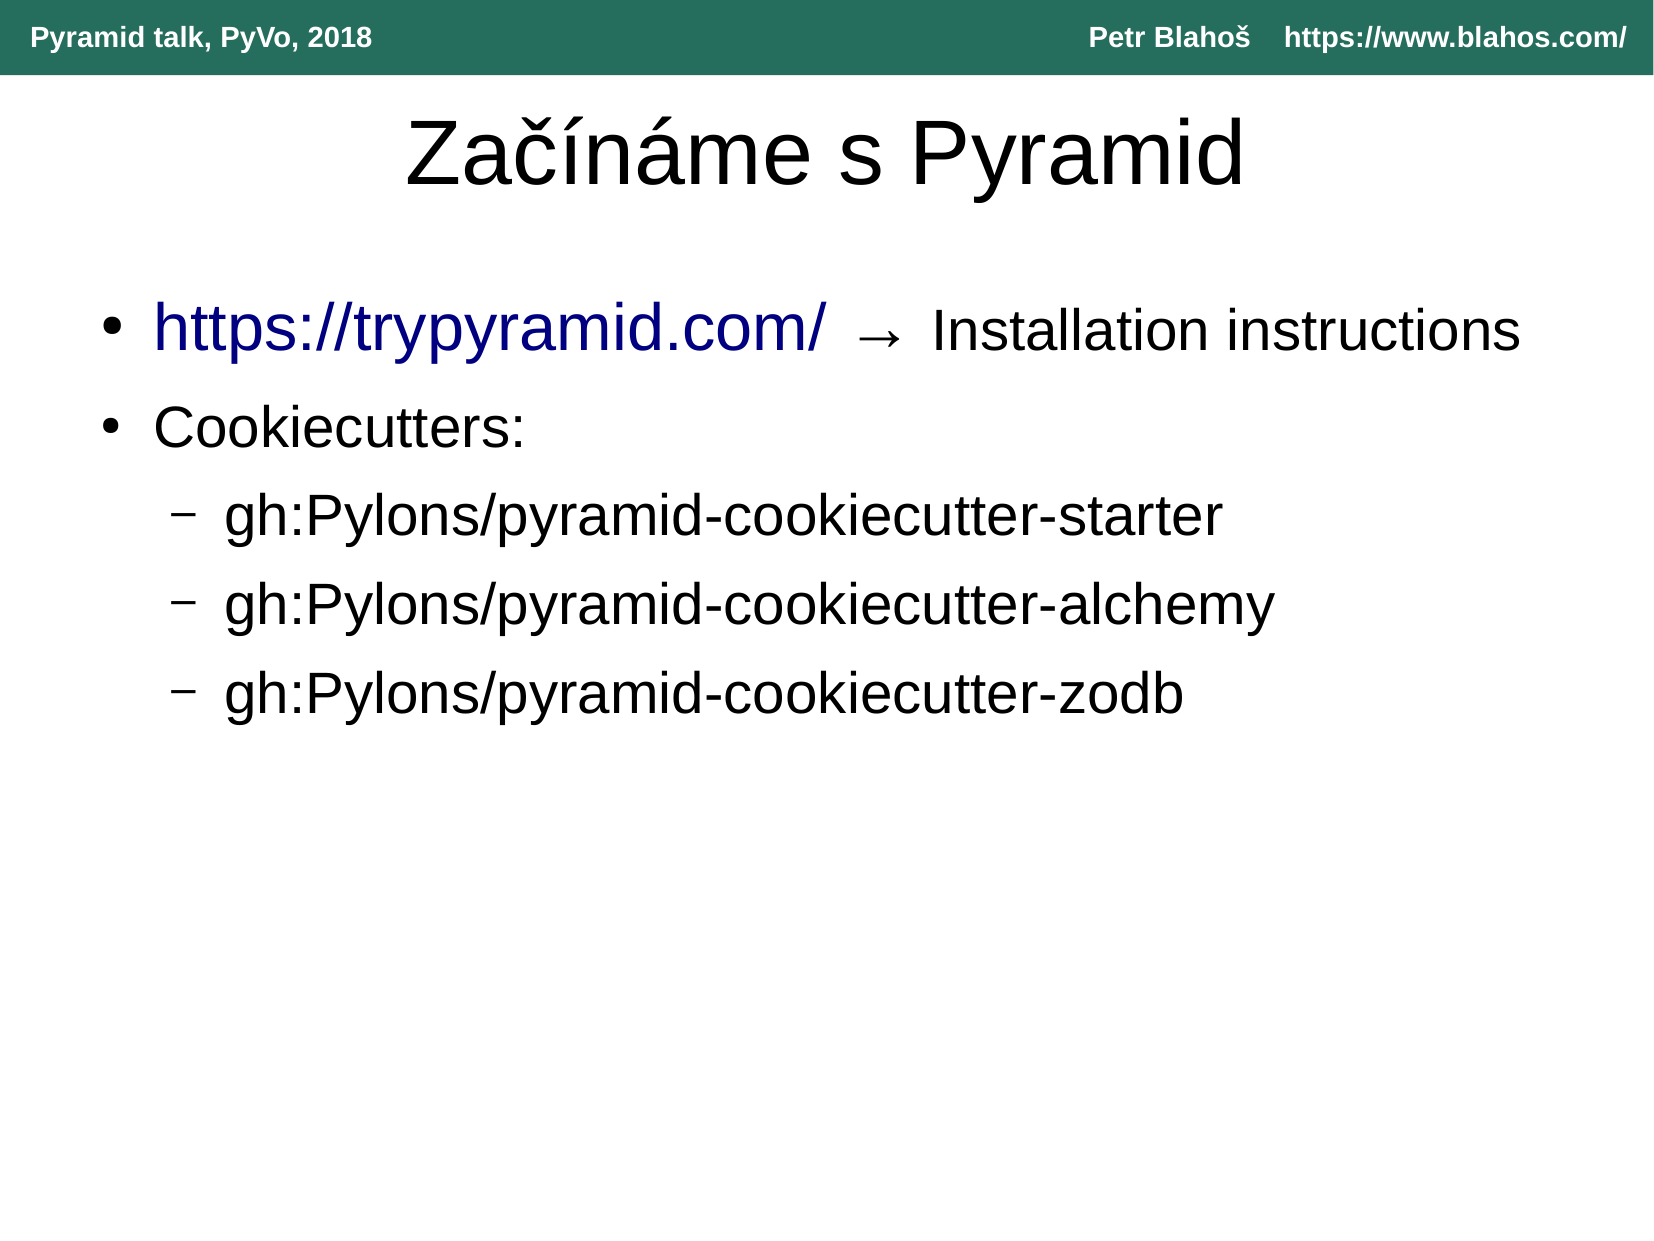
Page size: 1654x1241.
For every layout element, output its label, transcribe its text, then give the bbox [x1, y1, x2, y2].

list https://trypyramid.com/ → Installation instructions Cookiecutters: gh:Pylons/pyramid-cookiecutter-starter gh:Pylons/pyramid-cookiecutter-alchemy gh:Pylons/pyramid-cookiecutter-zodb [82, 290, 1571, 1010]
title Začínáme s Pyramid [82, 49, 1571, 257]
